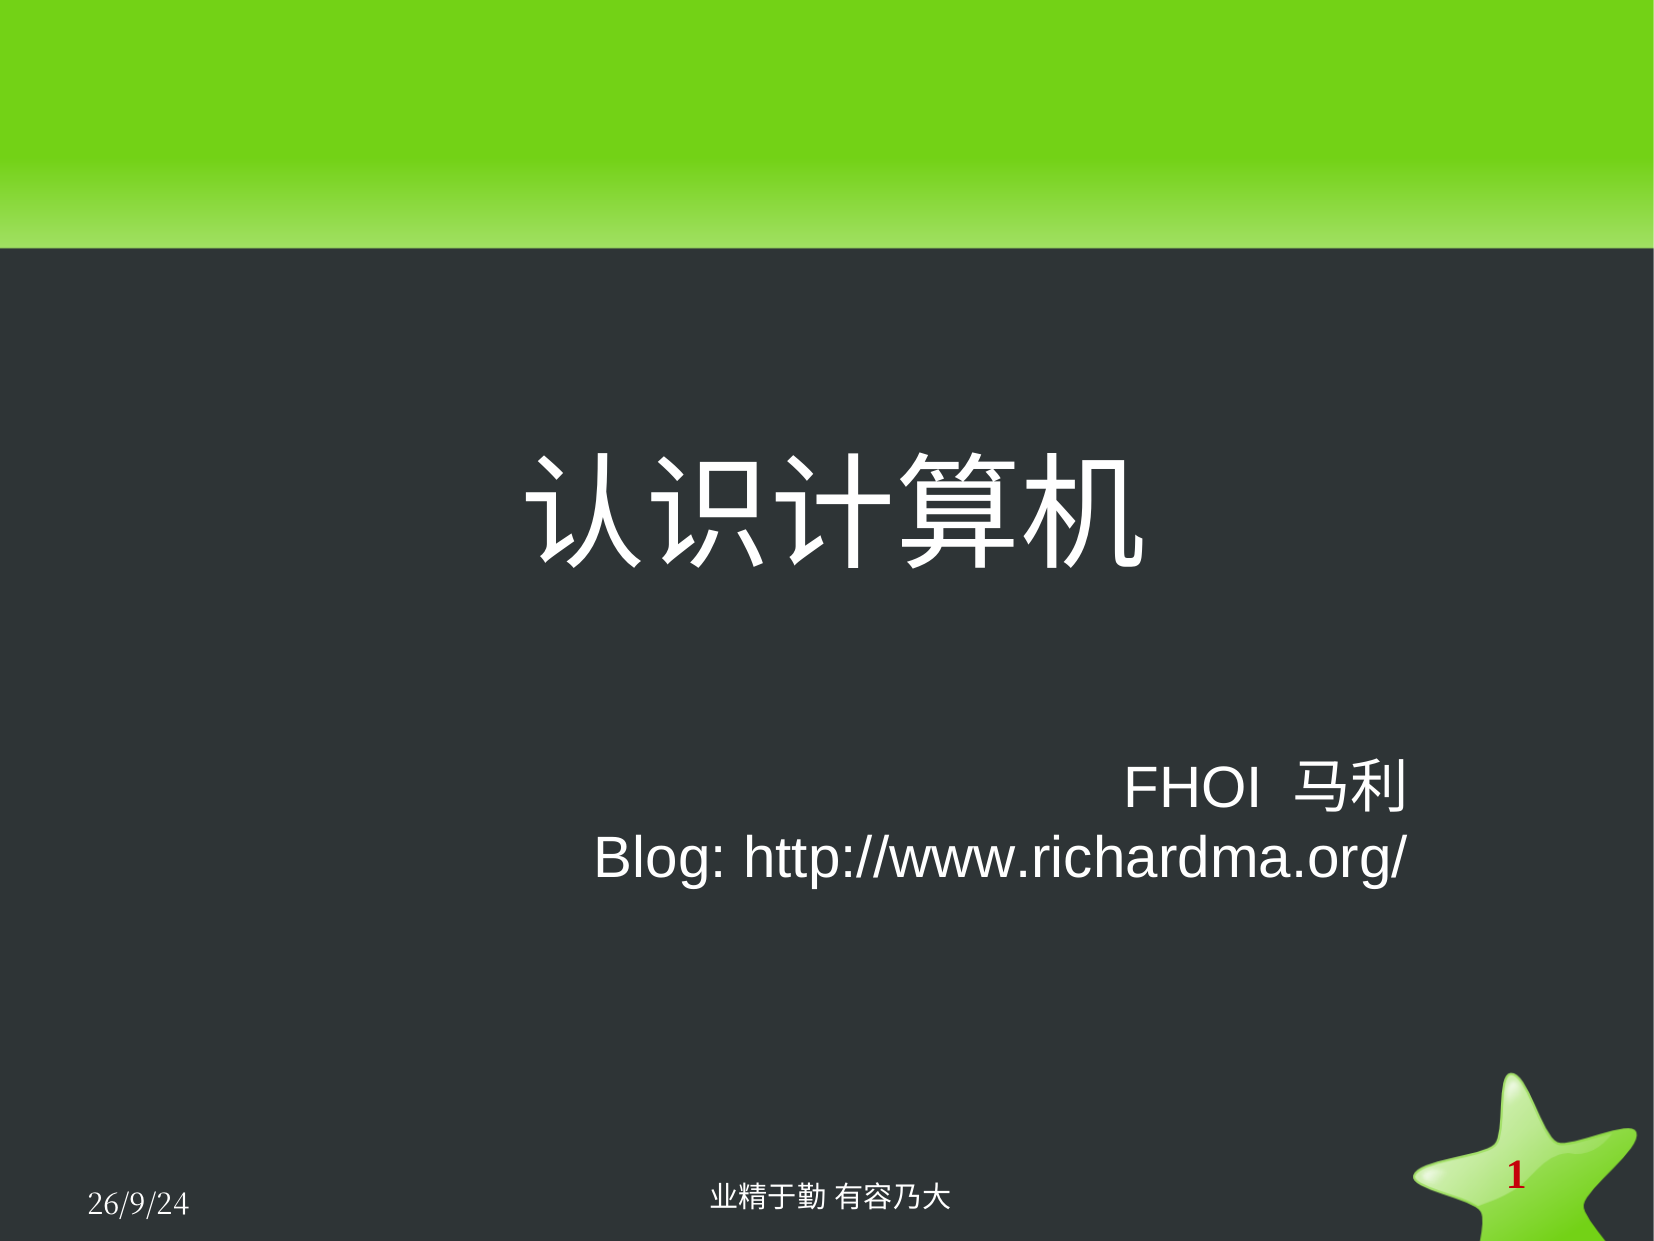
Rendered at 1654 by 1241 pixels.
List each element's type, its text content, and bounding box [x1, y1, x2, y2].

text_box FHOI 马利 Blog: http://www.richardma.org/ [206, 738, 1424, 886]
title 认识计算机 [88, 413, 1577, 606]
picture [0, 0, 1654, 1241]
